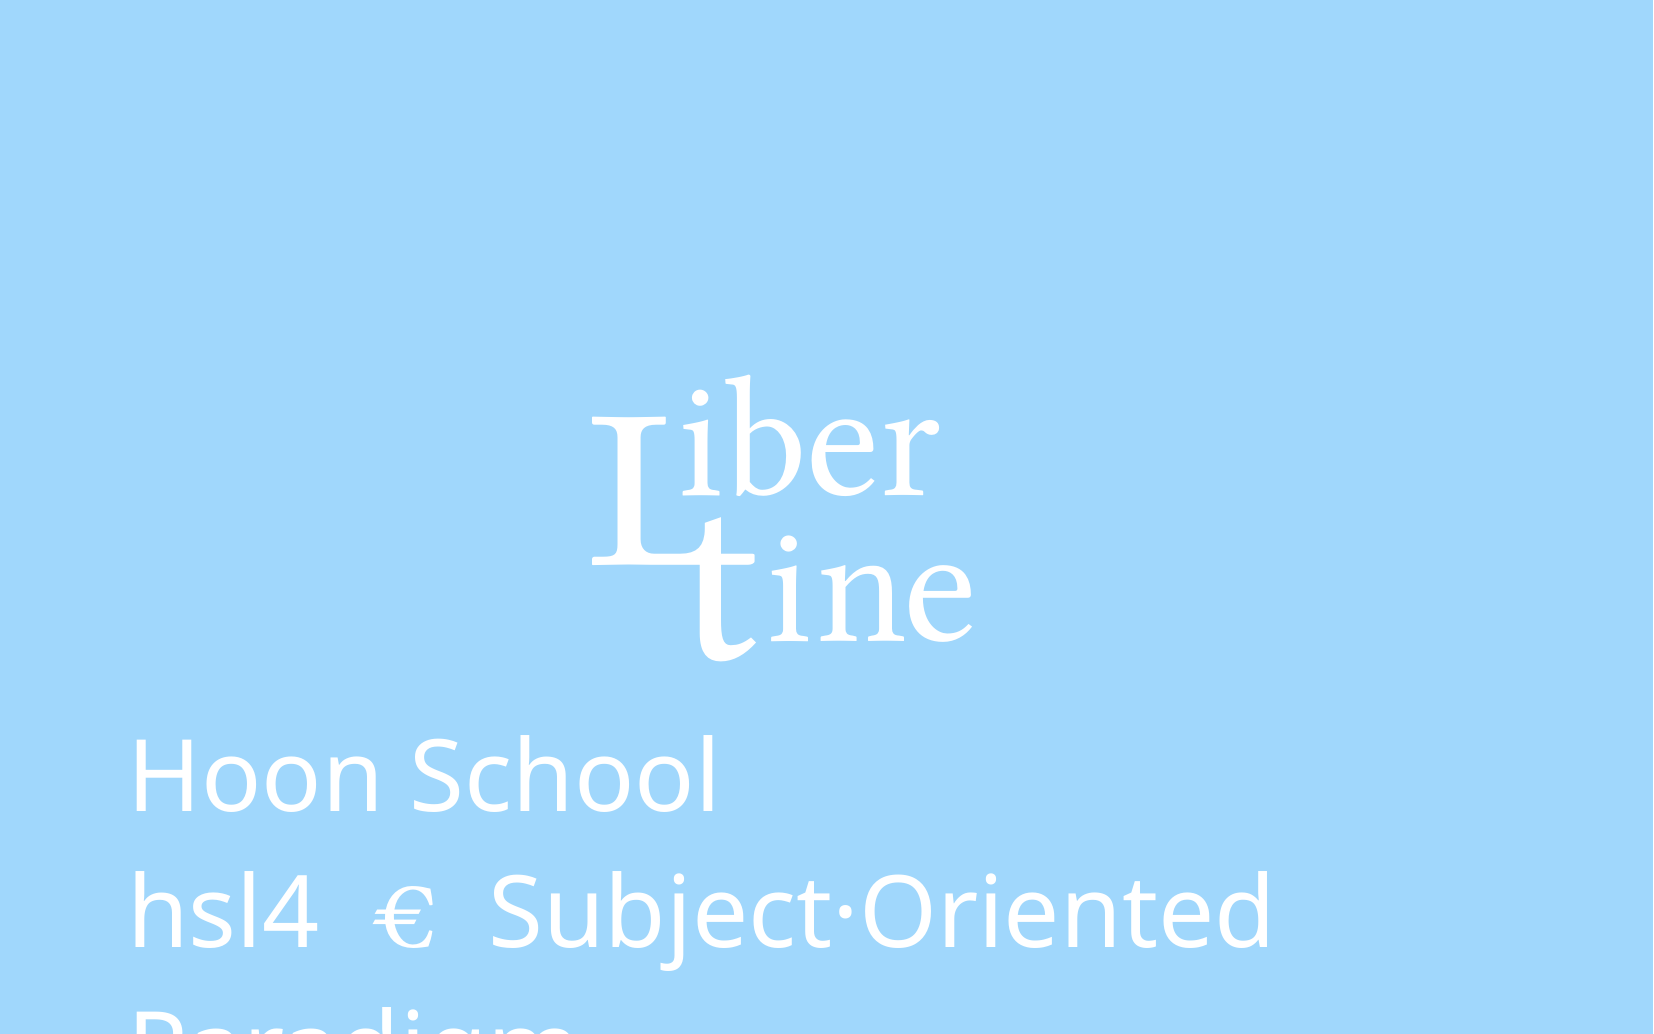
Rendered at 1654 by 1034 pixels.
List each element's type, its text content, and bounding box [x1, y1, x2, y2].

text_box Hoon School hsl4  Subject·Oriented Paradigm [112, 696, 1538, 952]
text_box  [487, 262, 1088, 638]
